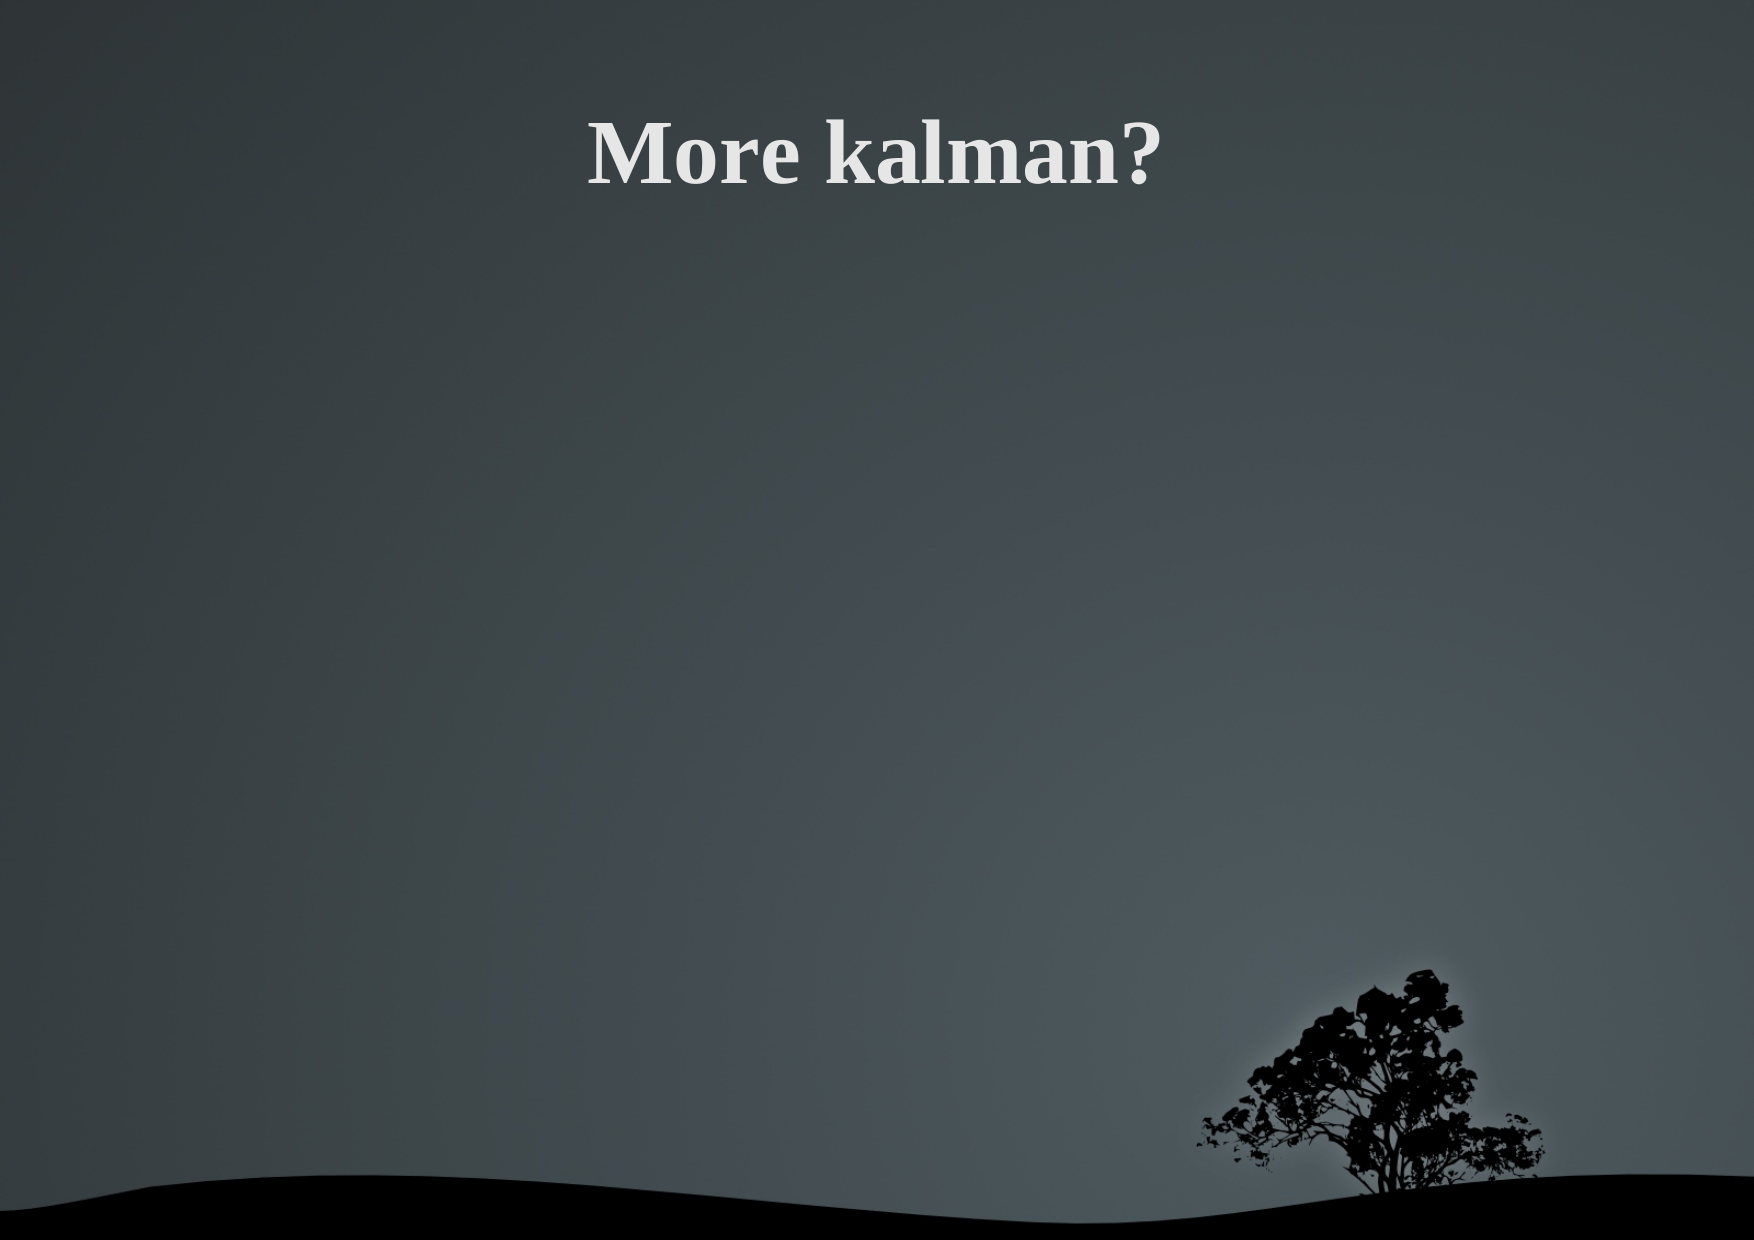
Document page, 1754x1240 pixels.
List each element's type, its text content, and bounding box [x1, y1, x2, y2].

picture [0, 0, 1754, 1240]
title More kalman? [87, 56, 1667, 249]
